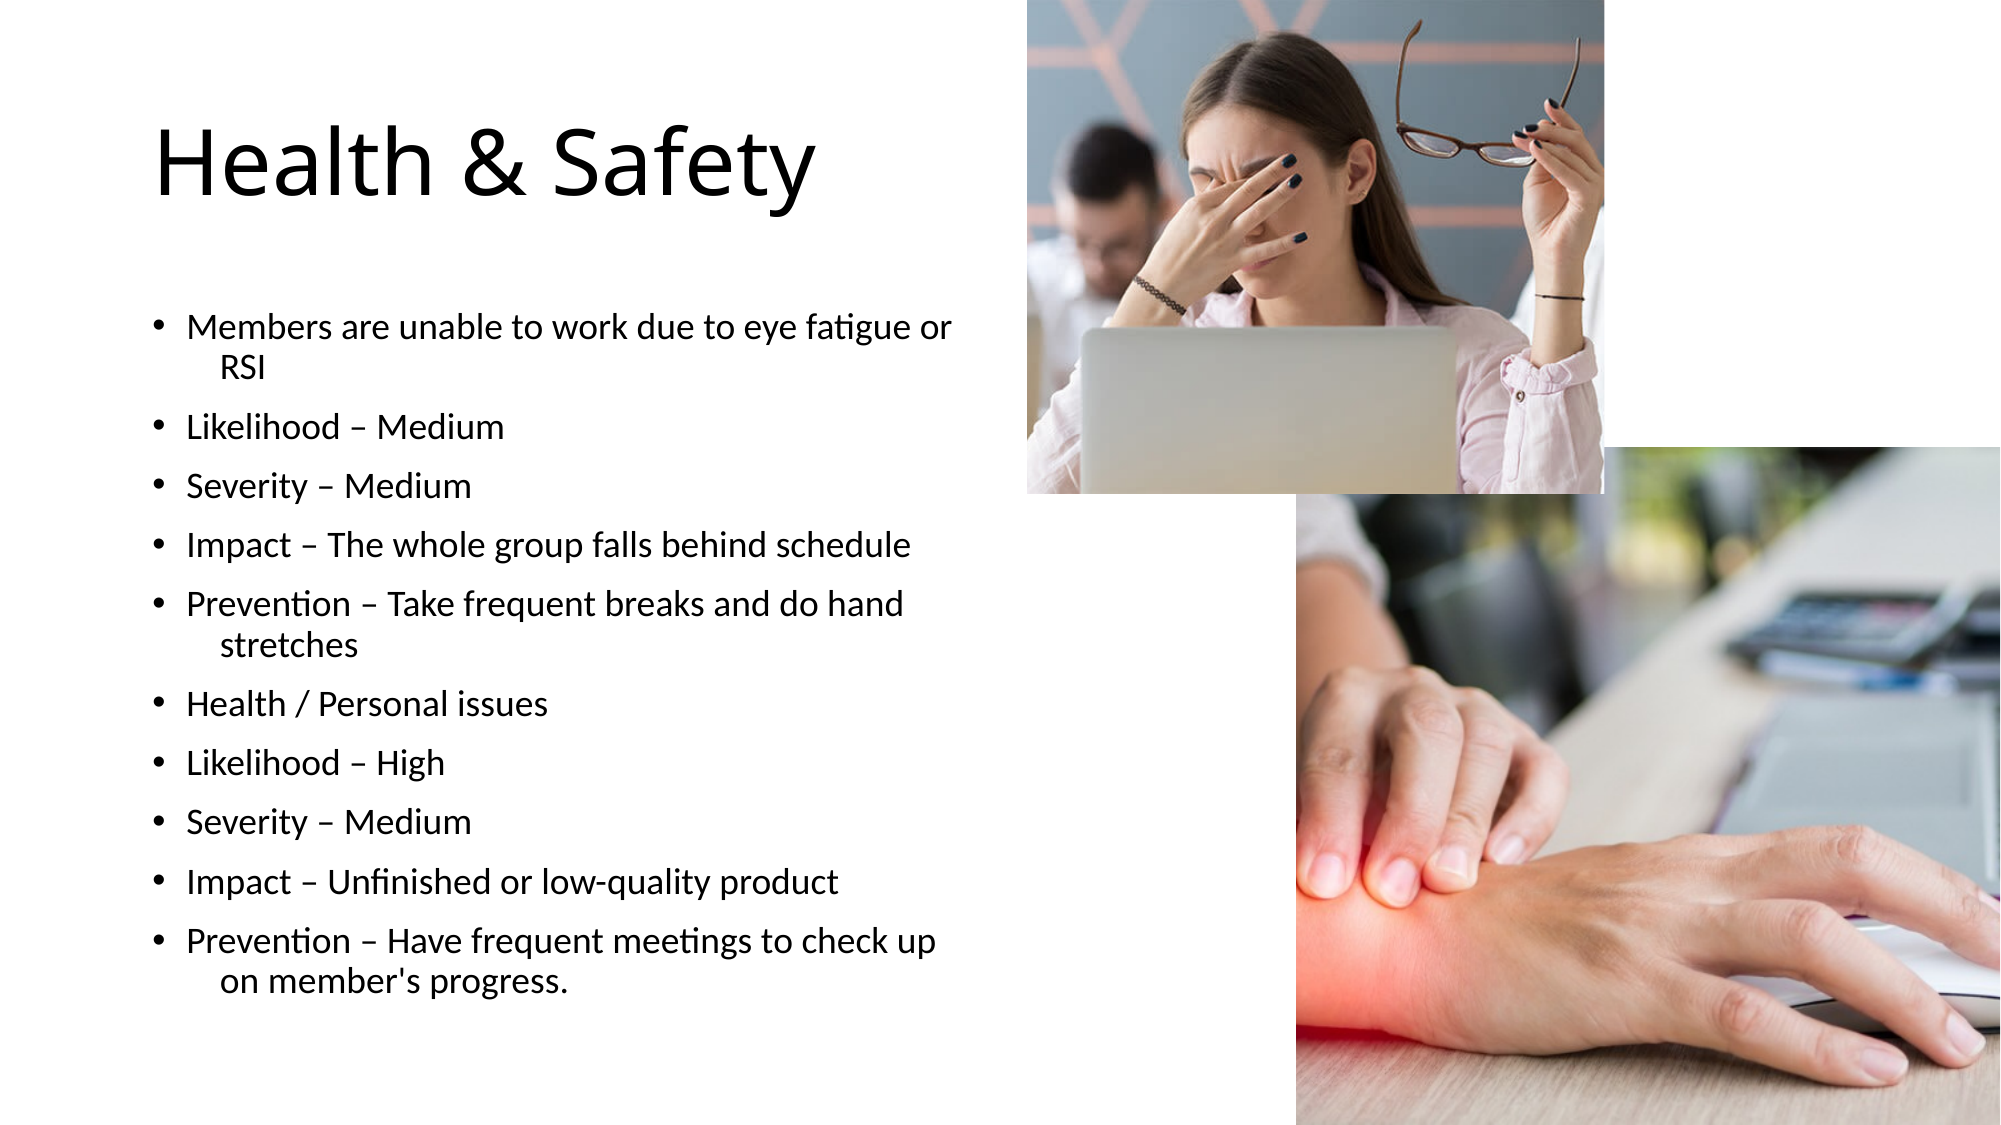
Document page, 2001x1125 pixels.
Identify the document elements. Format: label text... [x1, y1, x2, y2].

title Health & Safety [137, 56, 978, 275]
picture [1027, 0, 2000, 1125]
list Members are unable to work due to eye fatigue or RSI Likelihood – Medium Severity – Medium Impact – The whole group falls behind schedule Prevention – Take frequent breaks and do hand stretches Health / Personal issues Likelihood – High Severity – Medium Impact – Unfinished or low-quality product Prevention – Have frequent meetings to check up on member's progress. [137, 299, 973, 1014]
